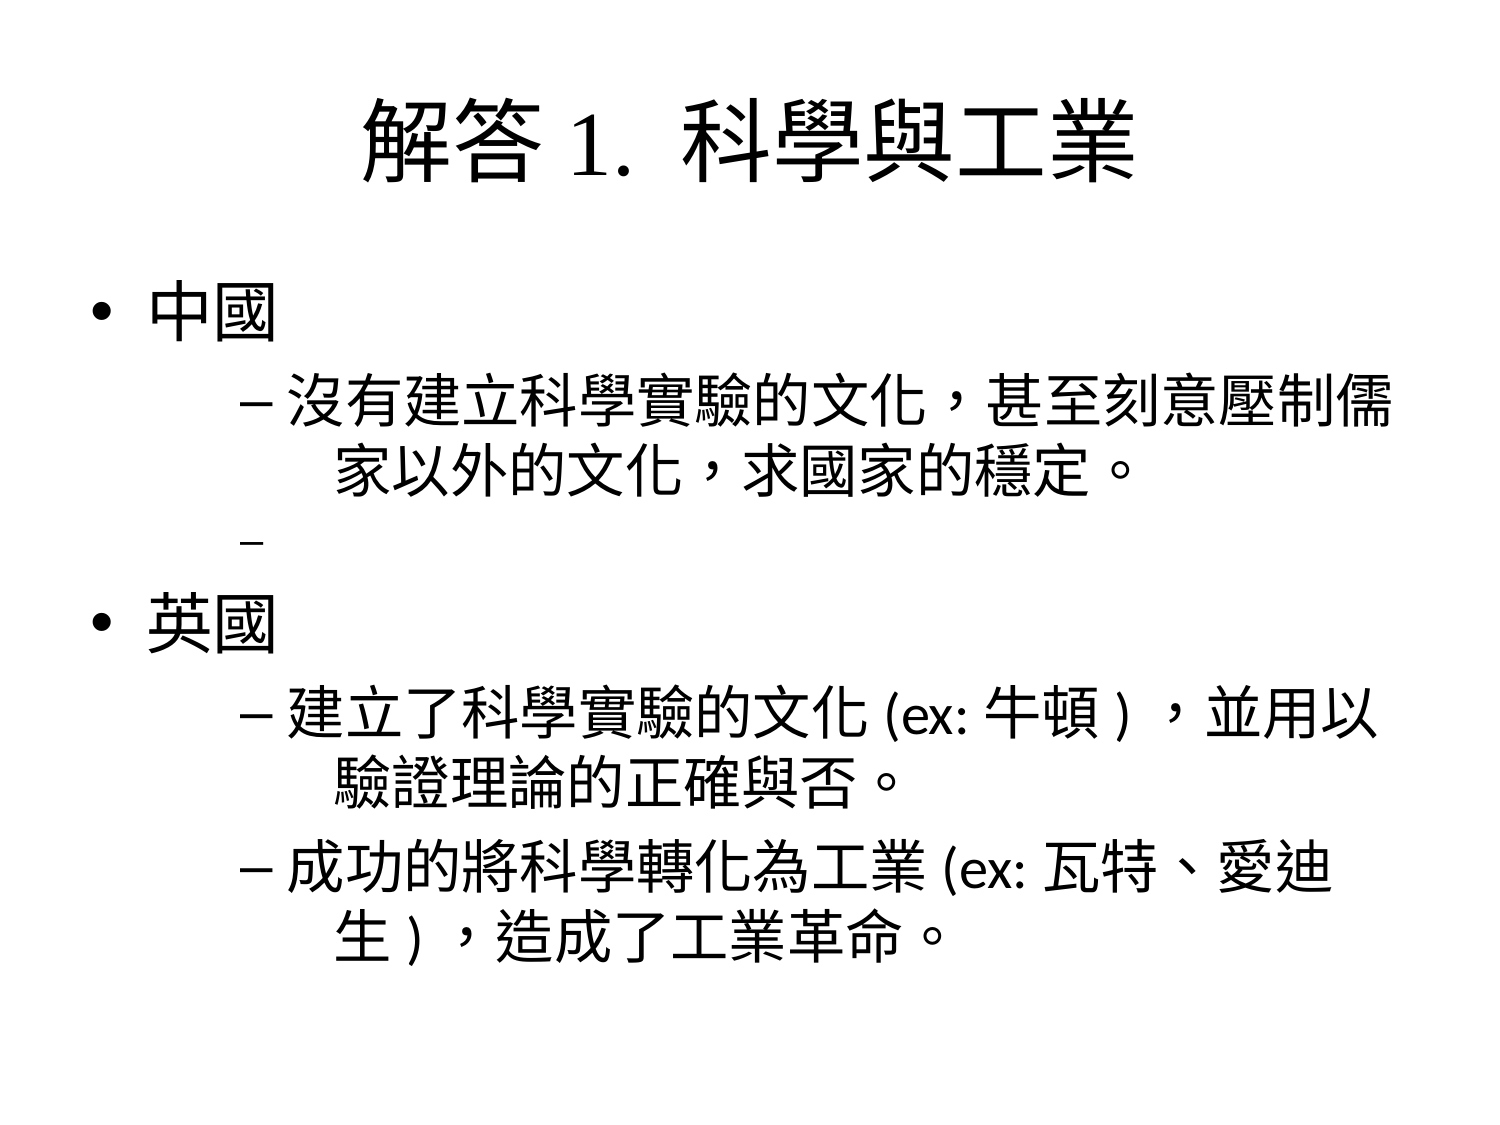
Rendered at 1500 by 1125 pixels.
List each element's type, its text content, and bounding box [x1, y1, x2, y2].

title 解答1. 科學與工業 [75, 45, 1426, 233]
list 中國 沒有建立科學實驗的文化，甚至刻意壓制儒家以外的文化，求國家的穩定。 英國 建立了科學實驗的文化(ex:牛頓)，並用以驗證理論的正確與否。 成功的將科學轉化為工業(ex:瓦特、愛迪生)，造成了工業革命。 [75, 262, 1426, 1005]
